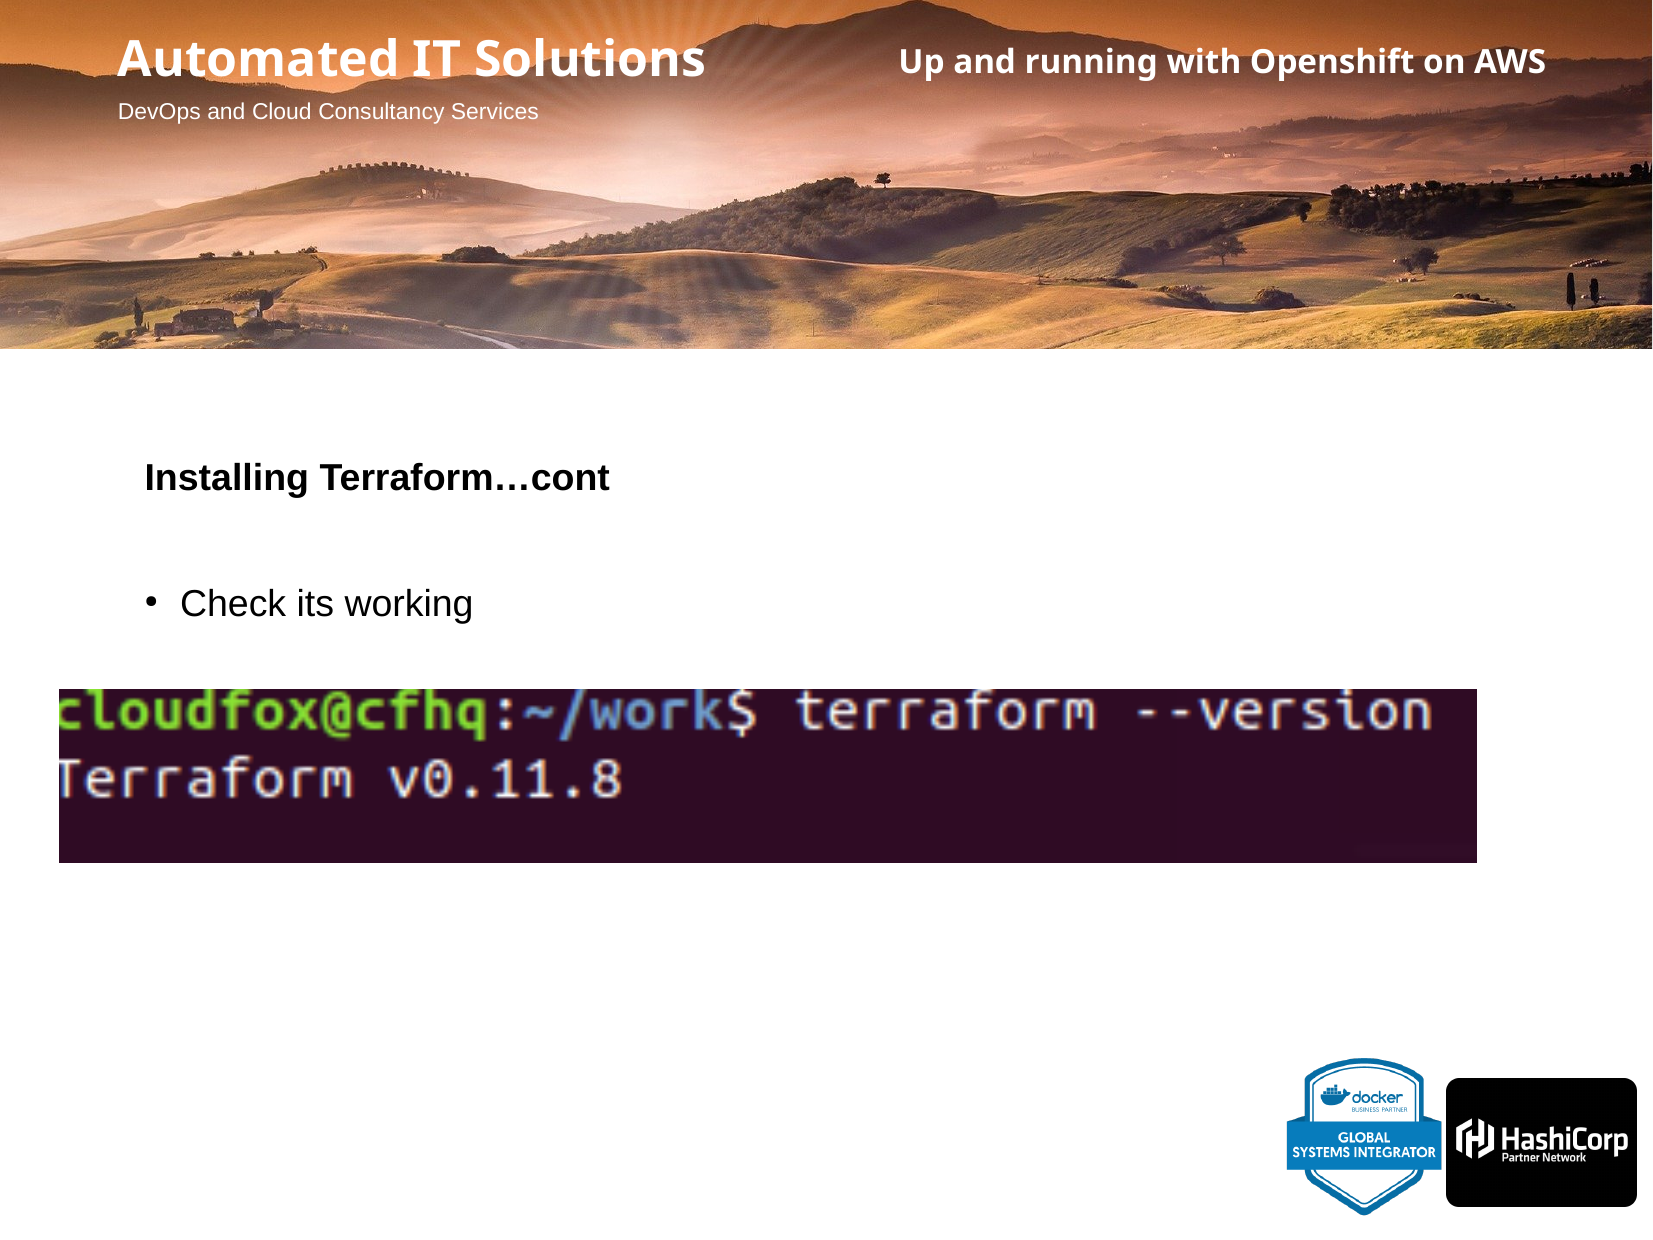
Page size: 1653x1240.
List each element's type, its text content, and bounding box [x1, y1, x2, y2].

picture [0, 0, 1653, 349]
picture [1517, 1078, 1637, 1207]
text_box [118, 413, 1607, 570]
picture [59, 689, 1477, 863]
text_box Installing Terraform…cont Check its working [129, 448, 1517, 1240]
text_box Up and running with Openshift on AWS [874, 39, 1571, 80]
